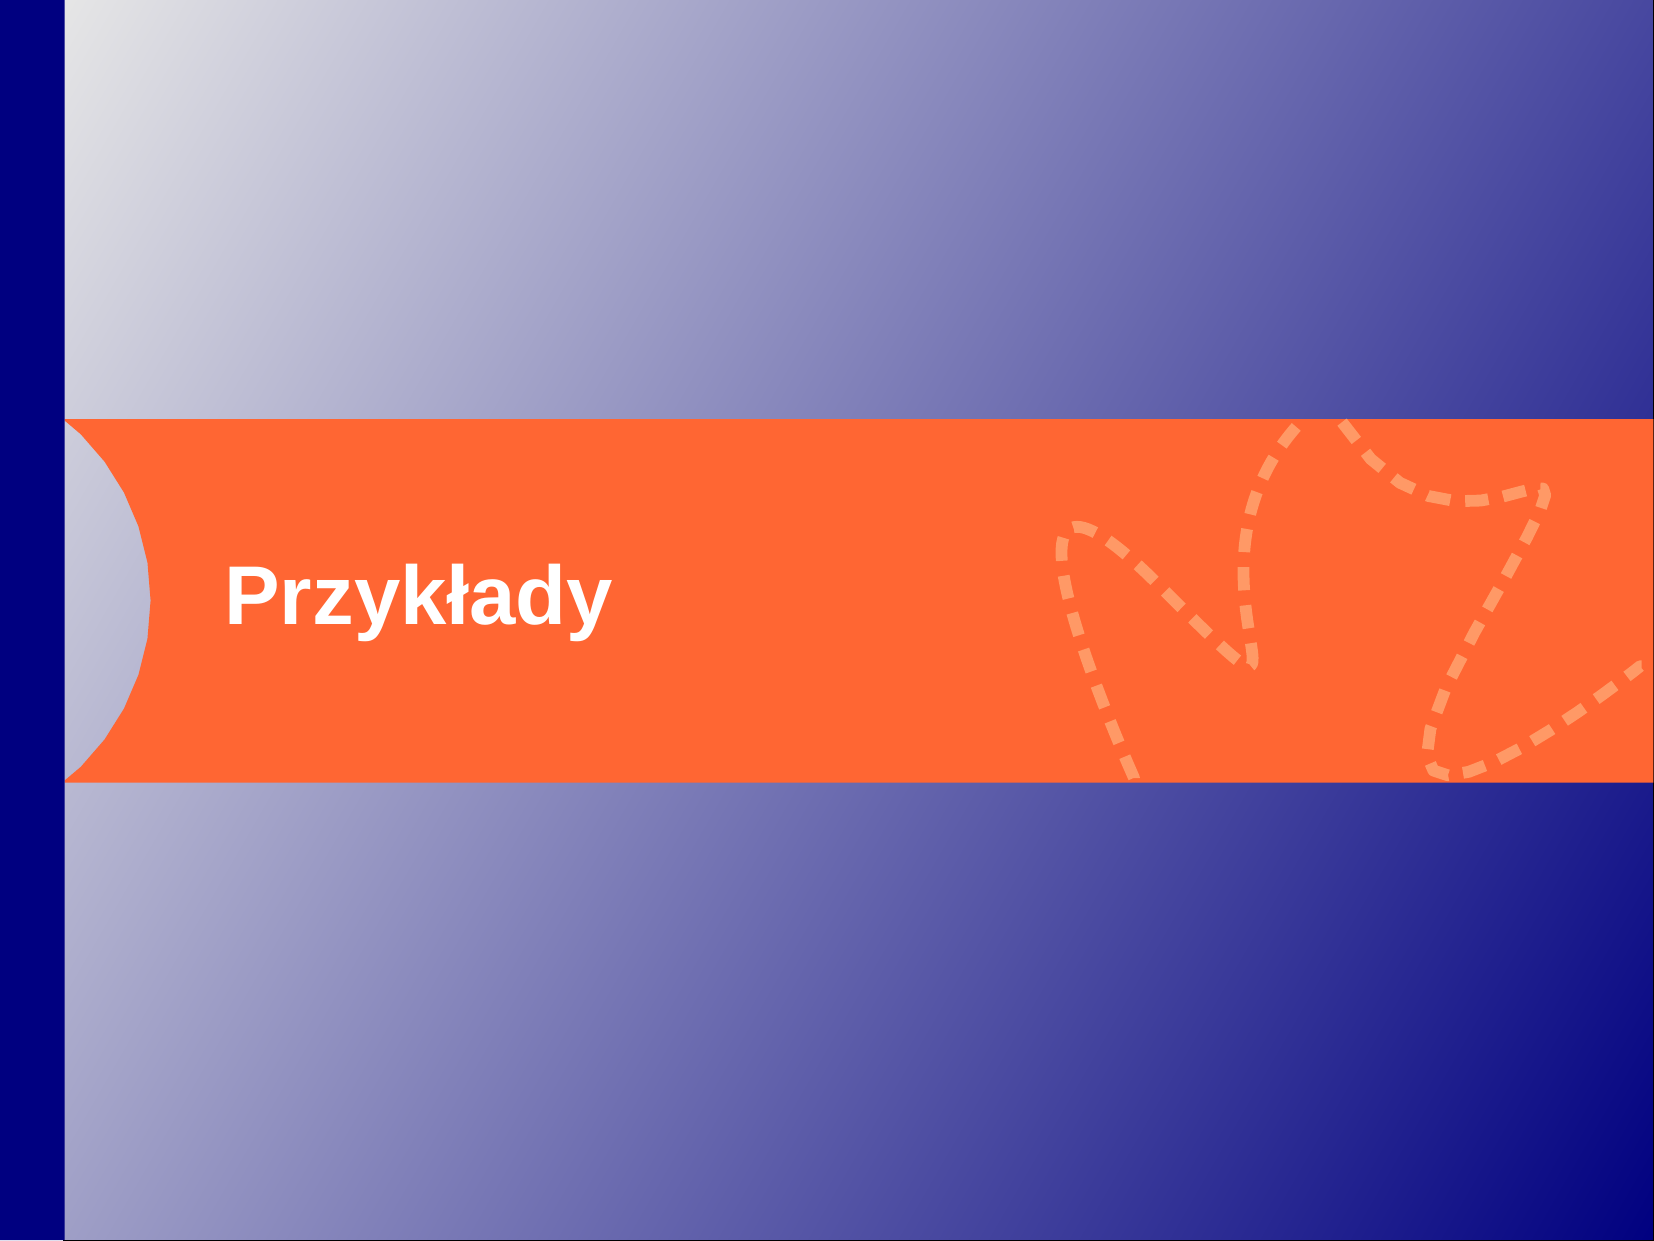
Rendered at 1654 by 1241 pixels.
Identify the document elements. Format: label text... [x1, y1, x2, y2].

title Przykłady [224, 497, 1093, 704]
